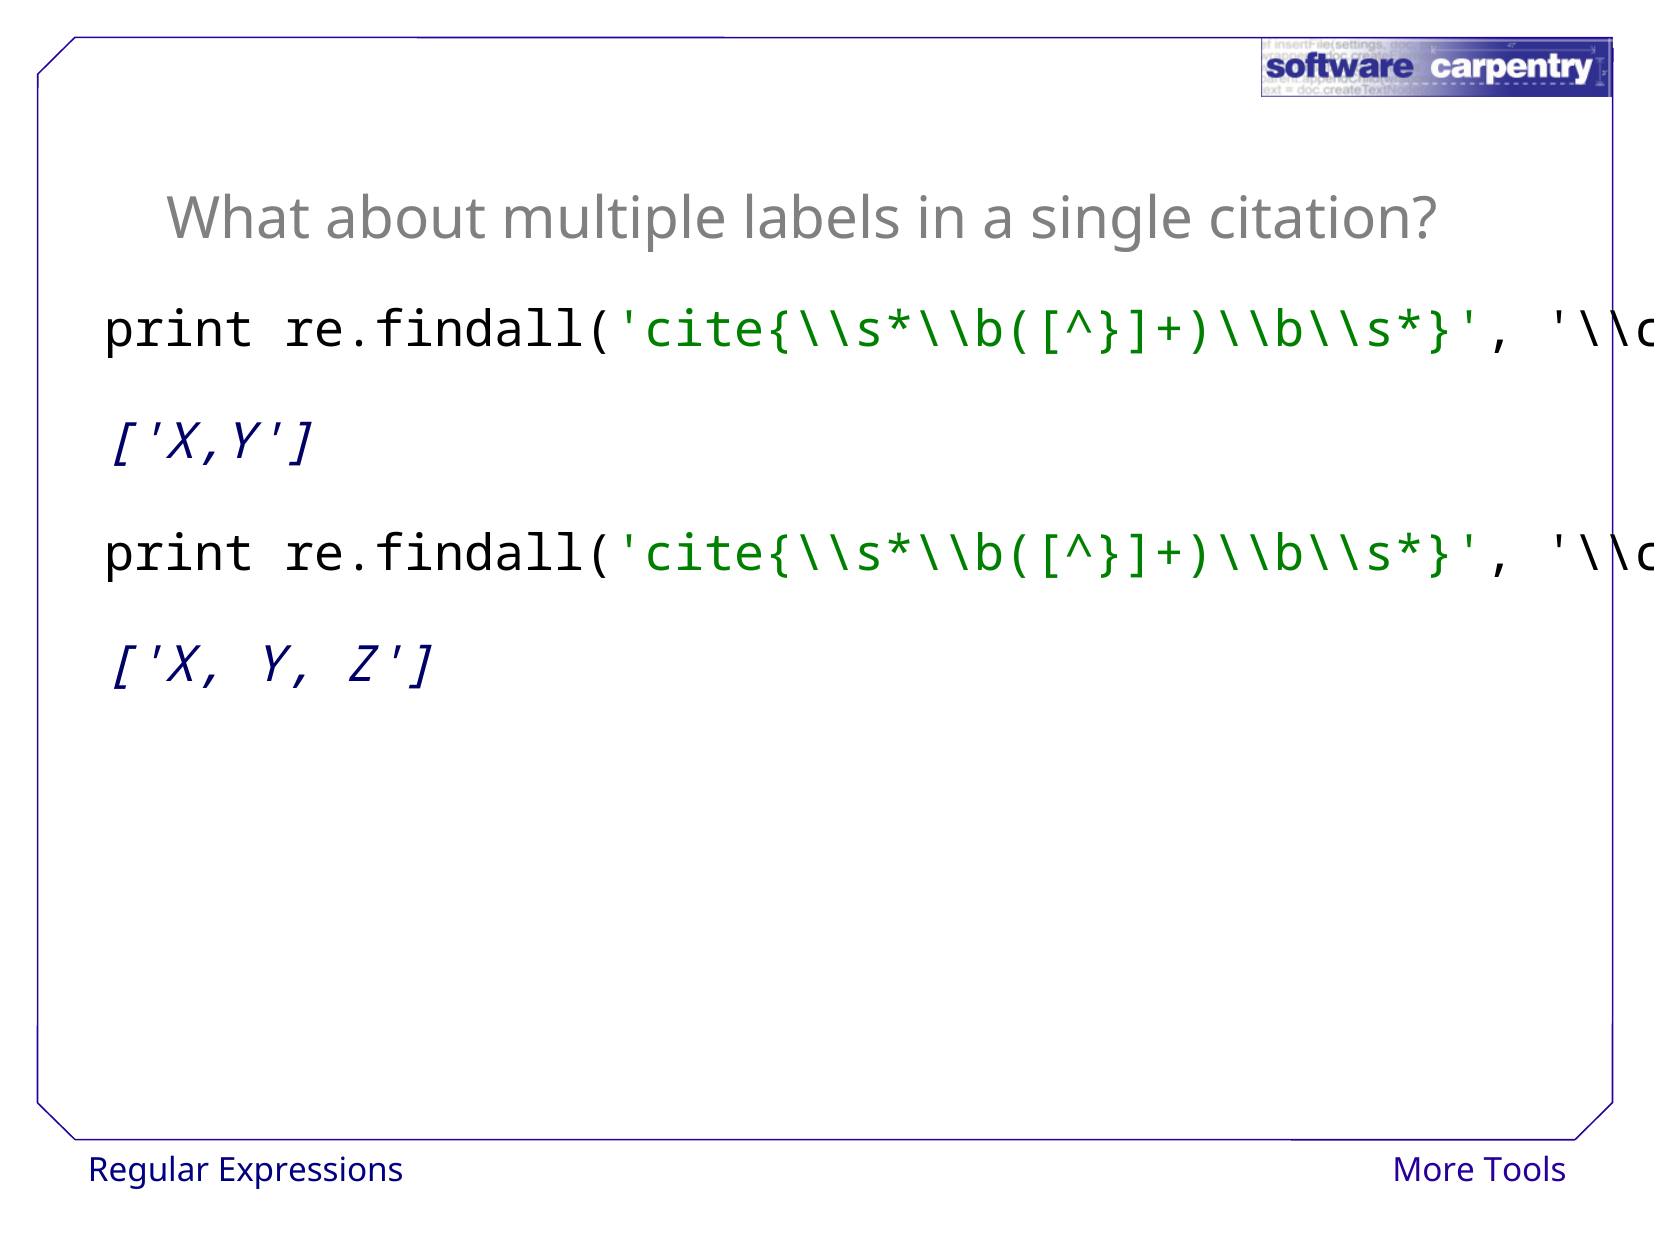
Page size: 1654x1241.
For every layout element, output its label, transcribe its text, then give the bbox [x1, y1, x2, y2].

text_box What about multiple labels in a single citation? [151, 138, 1530, 259]
text_box print re.findall('cite{\\s*\\b([^}]+)\\b\\s*}', '\\cite{X,Y} ') ['X,Y'] print re.findall('cite{\\s*\\b([^}]+)\\b\\s*}', '\\cite{X, Y, Z} ') ['X, Y, Z'] [89, 294, 1512, 733]
picture [1261, 39, 1613, 97]
